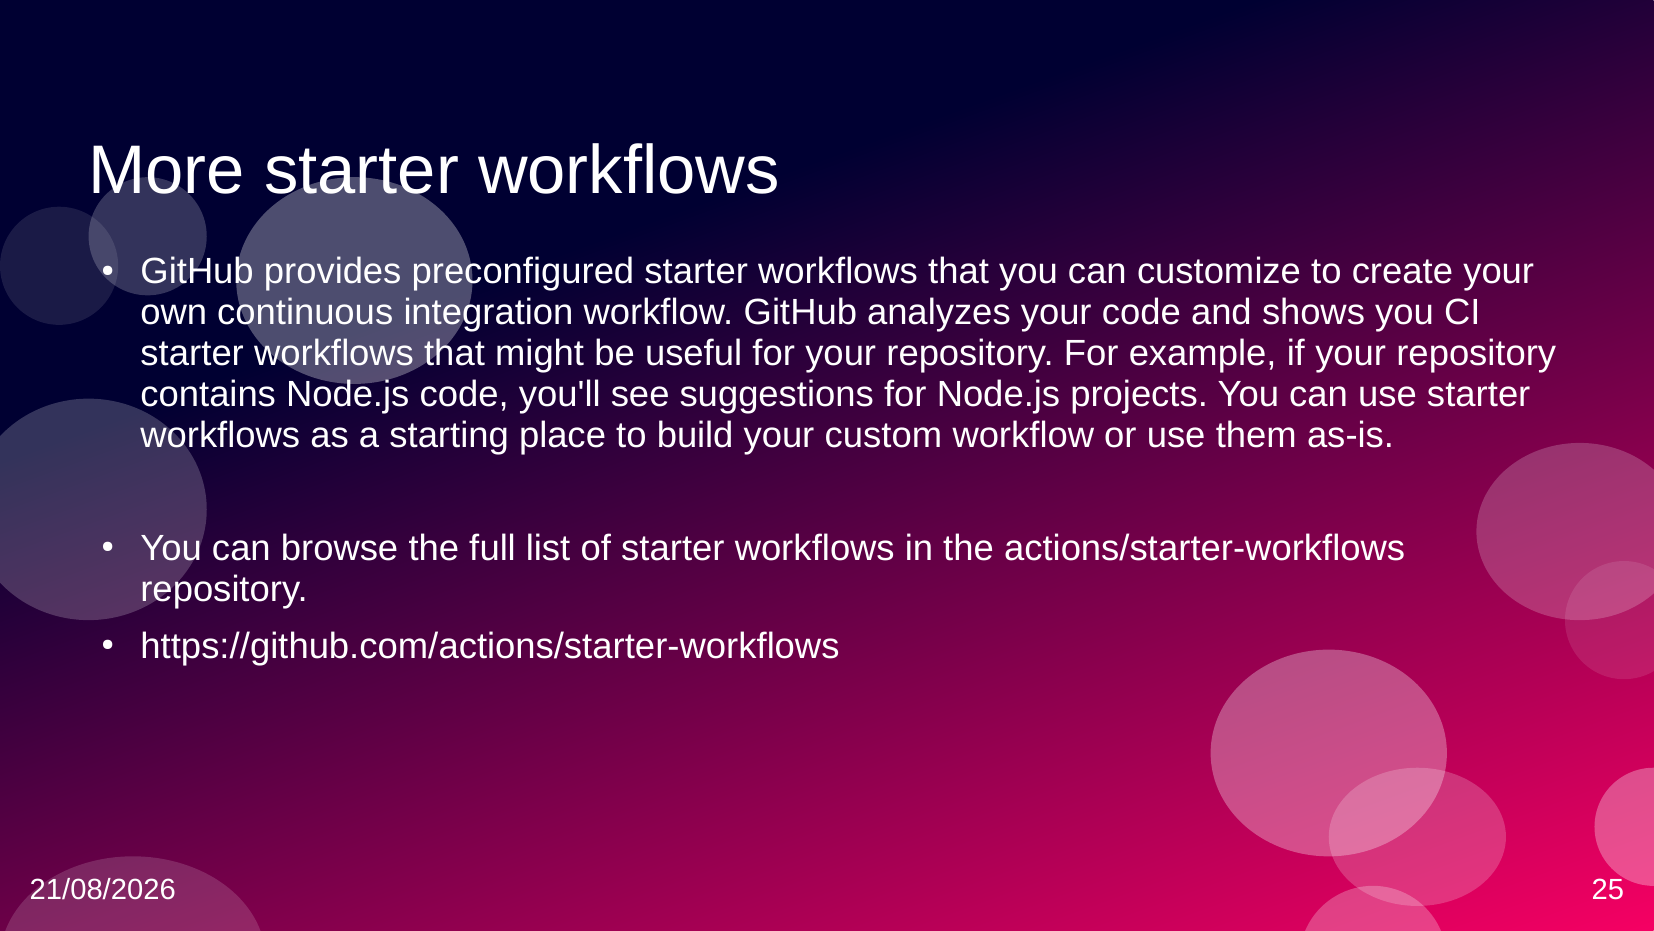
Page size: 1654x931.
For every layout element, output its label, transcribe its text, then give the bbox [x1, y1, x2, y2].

title More starter workflows [88, 88, 1565, 250]
list GitHub provides preconfigured starter workflows that you can customize to create your own continuous integration workflow. GitHub analyzes your code and shows you CI starter workflows that might be useful for your repository. For example, if your repository contains Node.js code, you'll see suggestions for Node.js projects. You can use starter workflows as a starting place to build your custom workflow or use them as-is. You can browse the full list of starter workflows in the actions/starter-workflows repository. https://github.com/actions/starter-workflows [88, 250, 1565, 709]
